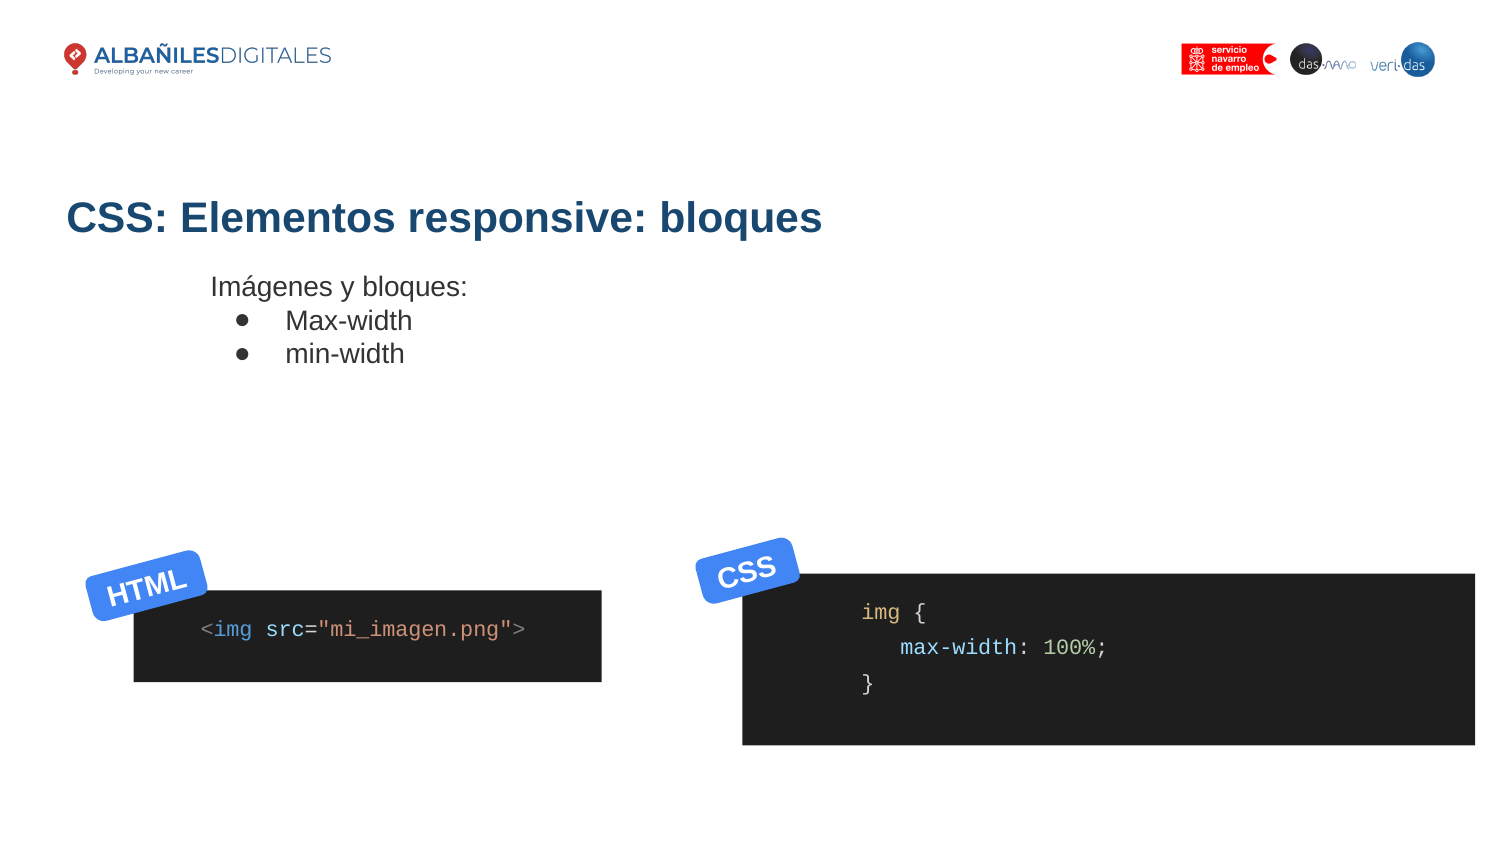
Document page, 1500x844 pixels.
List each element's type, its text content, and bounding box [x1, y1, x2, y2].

picture [1290, 43, 1356, 75]
picture [64, 43, 332, 75]
text_box Imágenes y bloques: Max-width min-width [120, 253, 677, 385]
text_box HTML [85, 550, 208, 622]
text_box CSS: Elementos responsive: bloques [66, 179, 1114, 318]
picture [1370, 42, 1435, 77]
text_box <img src="mi_imagen.png"> [133, 590, 602, 683]
text_box CSS [695, 537, 800, 604]
text_box img { max-width: 100%; } [742, 573, 1476, 746]
picture [1181, 43, 1277, 75]
